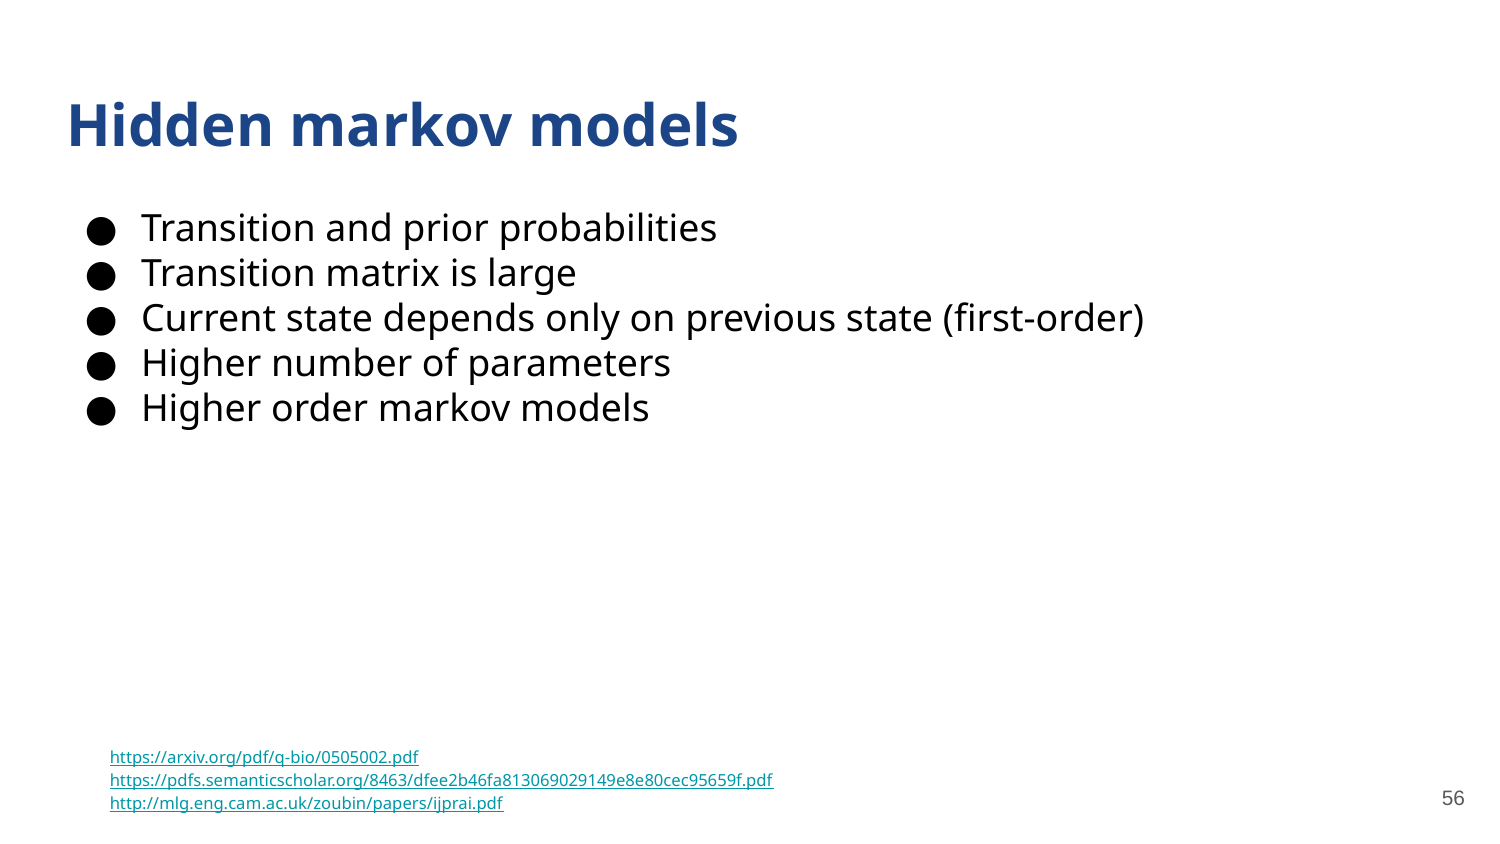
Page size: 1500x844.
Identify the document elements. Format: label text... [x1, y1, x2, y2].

text_box https://arxiv.org/pdf/q-bio/0505002.pdf https://pdfs.semanticscholar.org/8463/dfee2b46fa813069029149e8e80cec95659f.pdf http://mlg.eng.cam.ac.uk/zoubin/papers/ijprai.pdf [94, 731, 1375, 830]
list Transition and prior probabilities Transition matrix is large Current state depends only on previous state (first-order) Higher number of parameters Higher order markov models [51, 189, 1449, 750]
slide_number <number> [1389, 764, 1480, 830]
title Hidden markov models [51, 72, 1449, 167]
